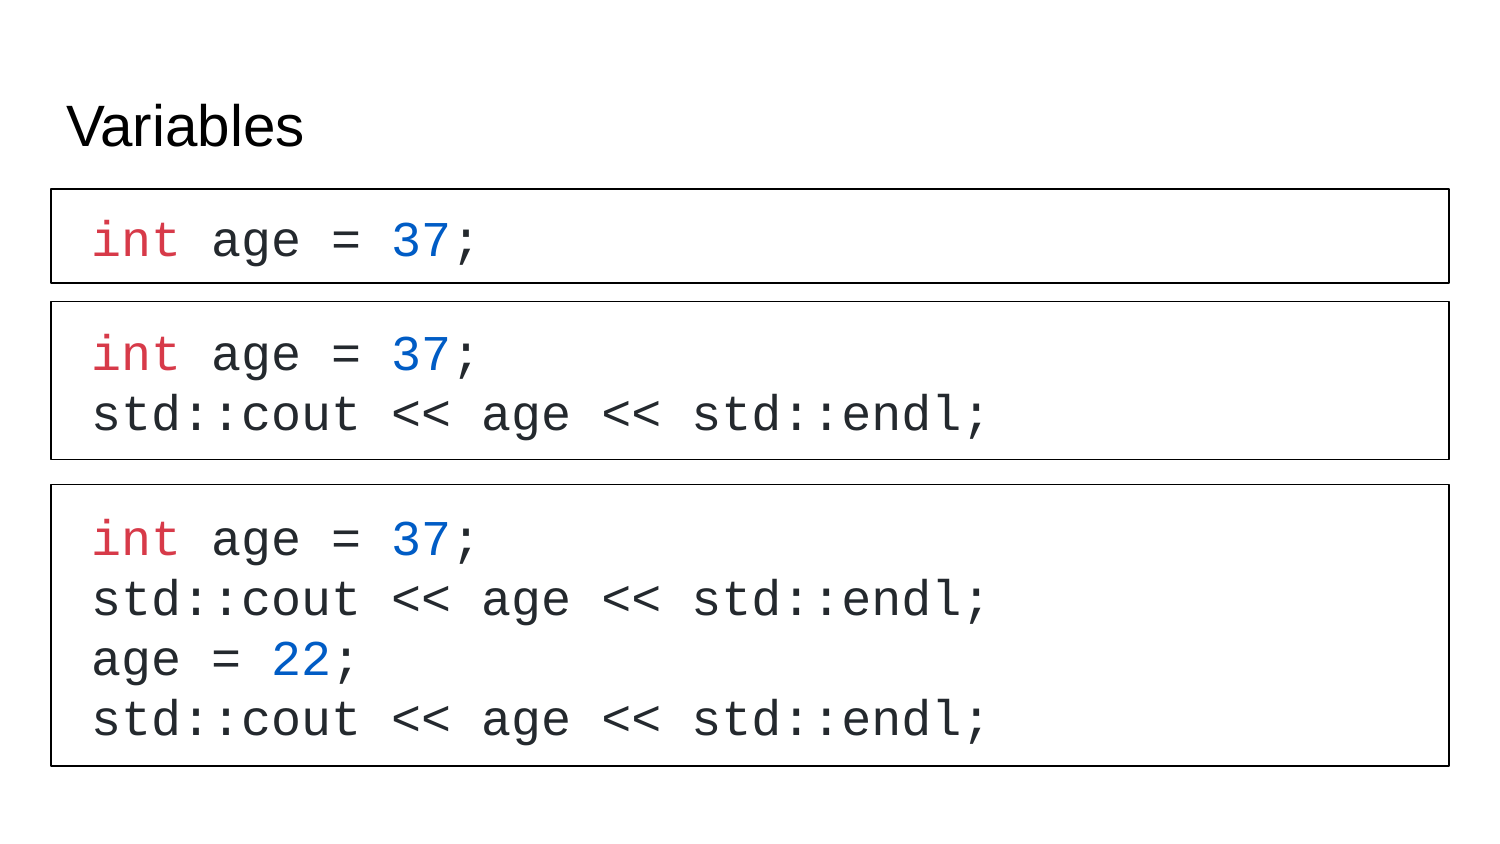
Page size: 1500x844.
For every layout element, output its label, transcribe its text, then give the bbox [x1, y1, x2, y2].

list int age = 37; std::cout << age << std::endl; age = 22; std::cout << age << std::endl; [51, 484, 1449, 767]
title Variables [51, 72, 1449, 167]
list int age = 37; [51, 189, 1449, 283]
list int age = 37; std::cout << age << std::endl; [51, 301, 1449, 460]
